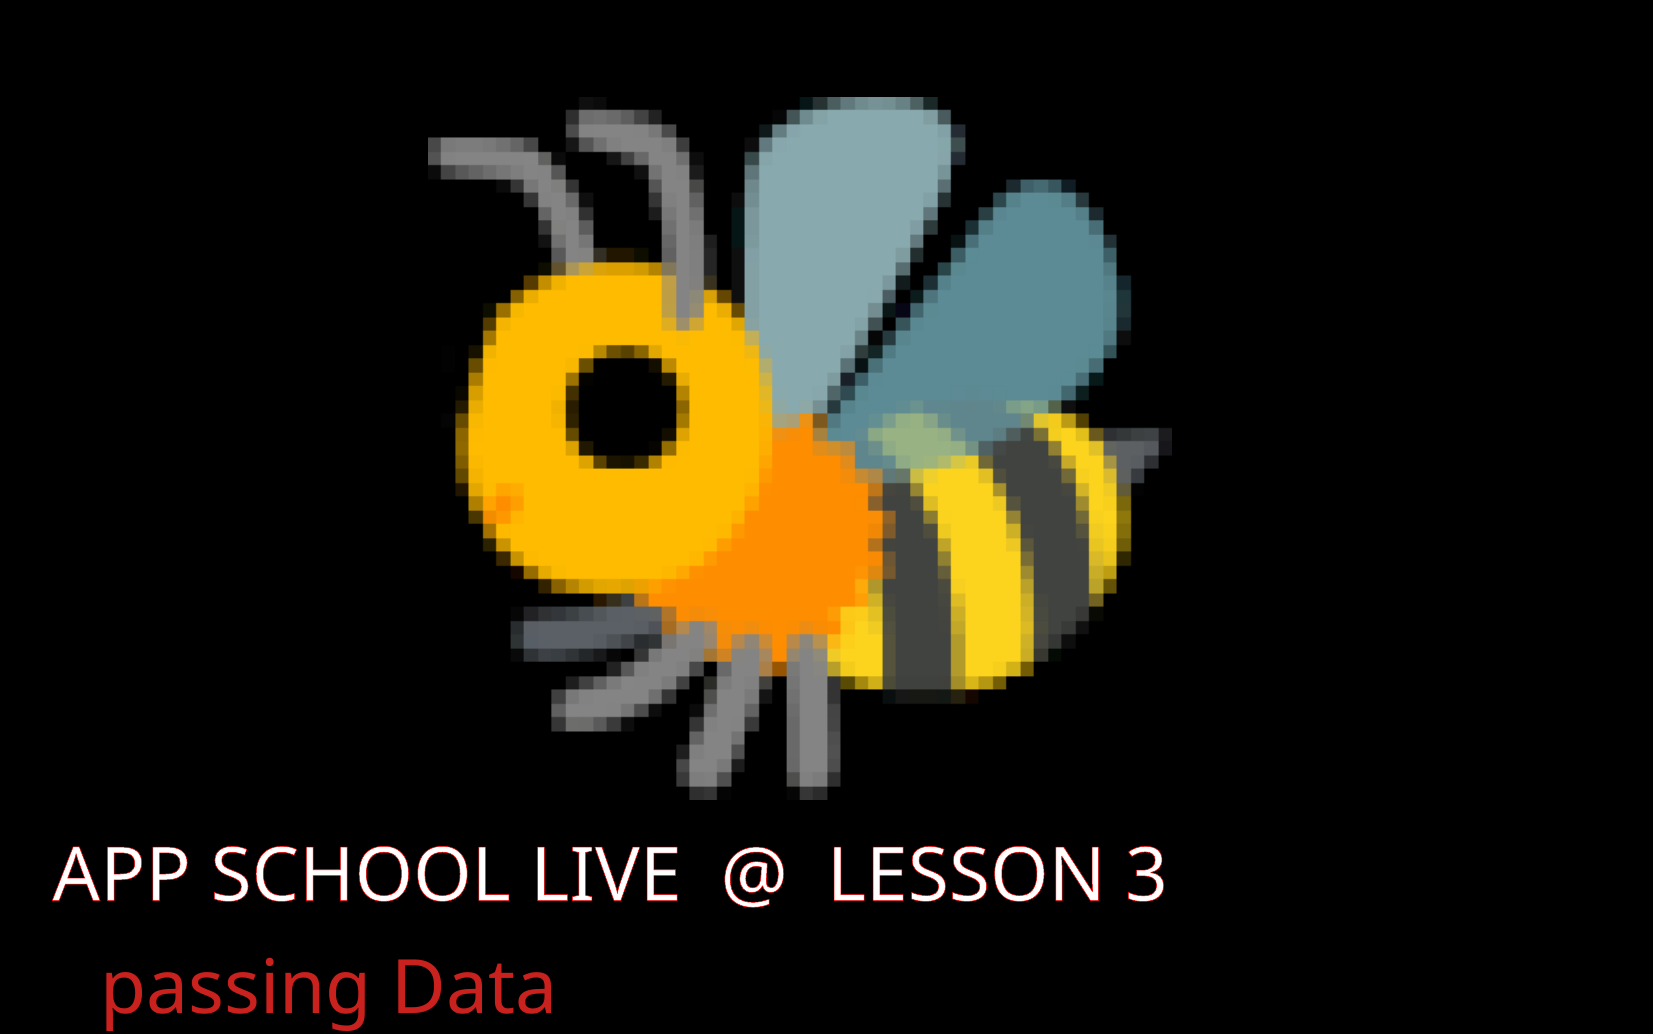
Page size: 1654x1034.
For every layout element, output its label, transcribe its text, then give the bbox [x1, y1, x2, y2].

text_box Apassing Data [37, 926, 1555, 1017]
picture [428, 97, 1172, 800]
text_box APP SCHOOL LIVE @ LESSON 3 [37, 812, 1613, 903]
